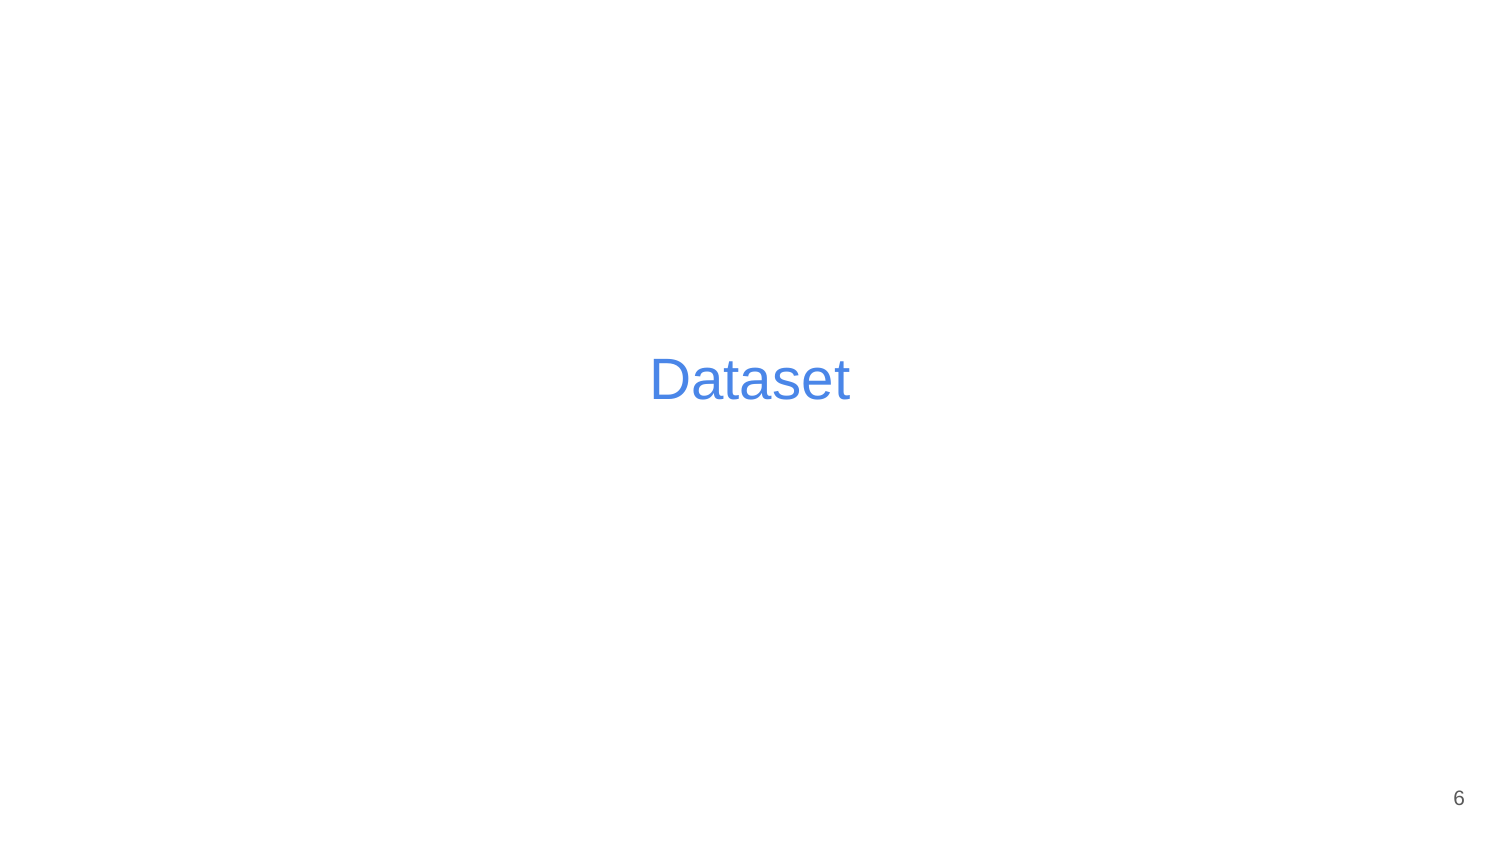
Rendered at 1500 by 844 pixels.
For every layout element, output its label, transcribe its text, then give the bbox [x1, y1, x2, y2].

slide_number 1 [1389, 764, 1480, 830]
title Dataset [124, 326, 1376, 517]
